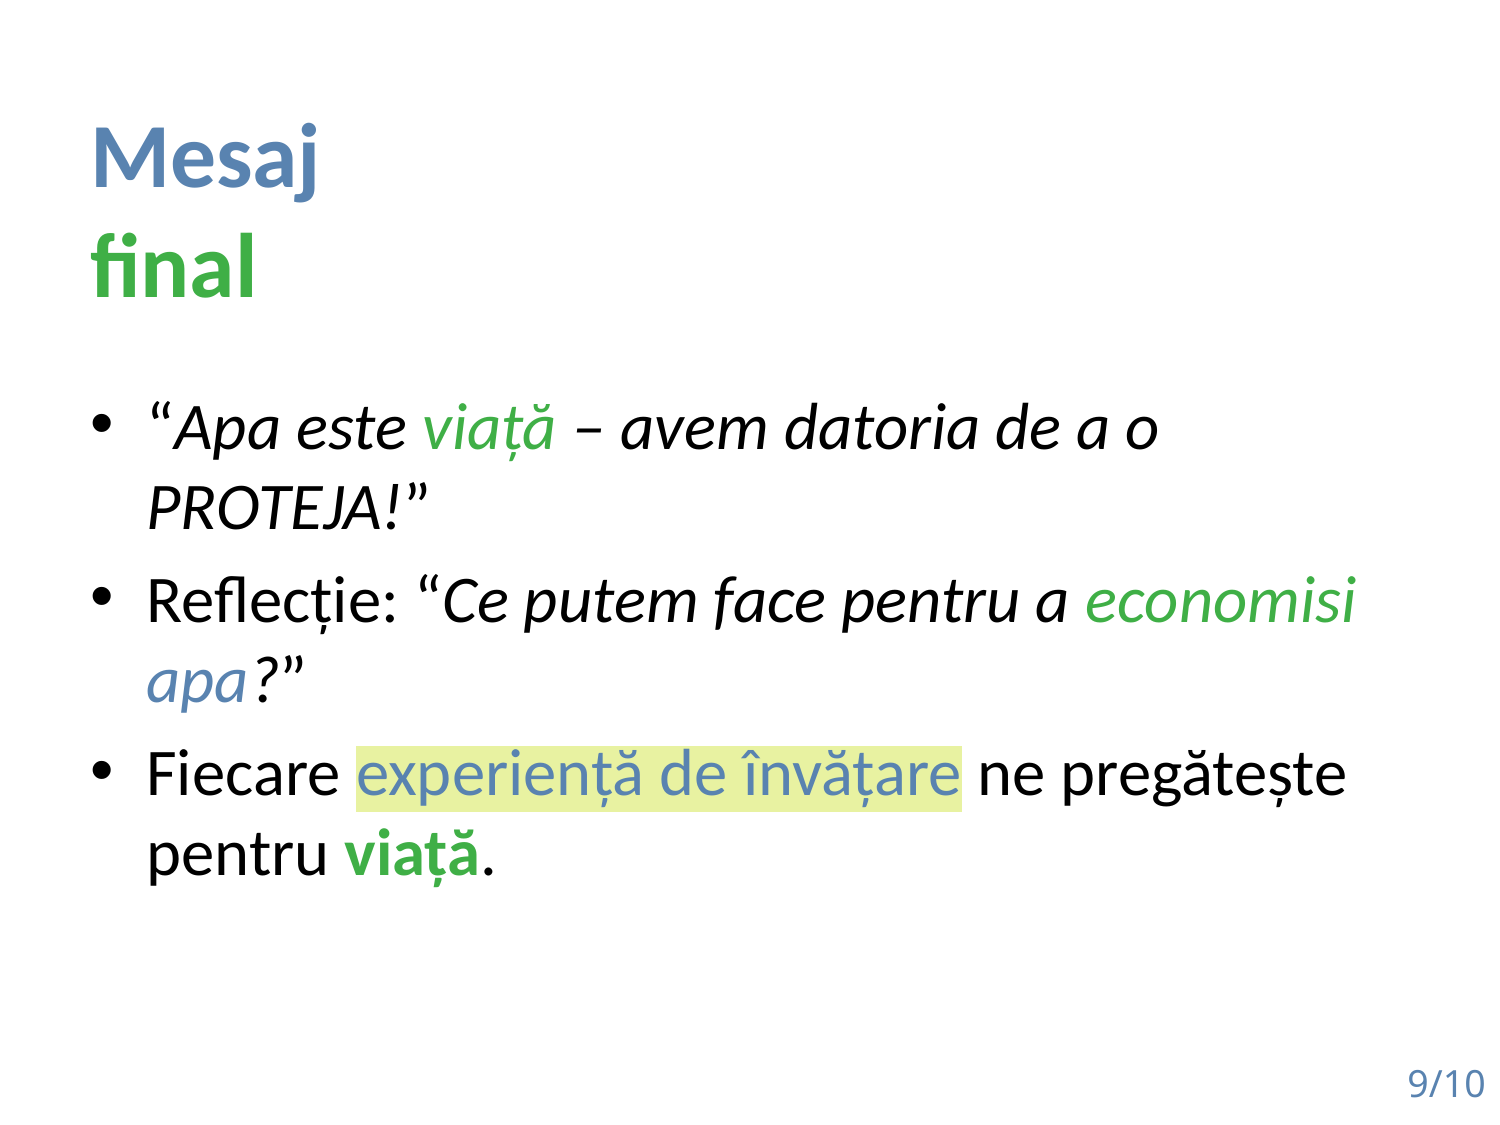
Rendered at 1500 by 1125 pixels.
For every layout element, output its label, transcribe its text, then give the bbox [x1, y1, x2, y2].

text_box <number>/10 [1312, 1050, 1500, 1121]
list “Apa este viață – avem datoria de a o PROTEJA!” Reflecție: “Ce putem face pentru a economisi apa?” Fiecare experiență de învățare ne pregătește pentru viață. [75, 375, 1426, 1118]
title Mesaj final [75, 112, 1425, 300]
